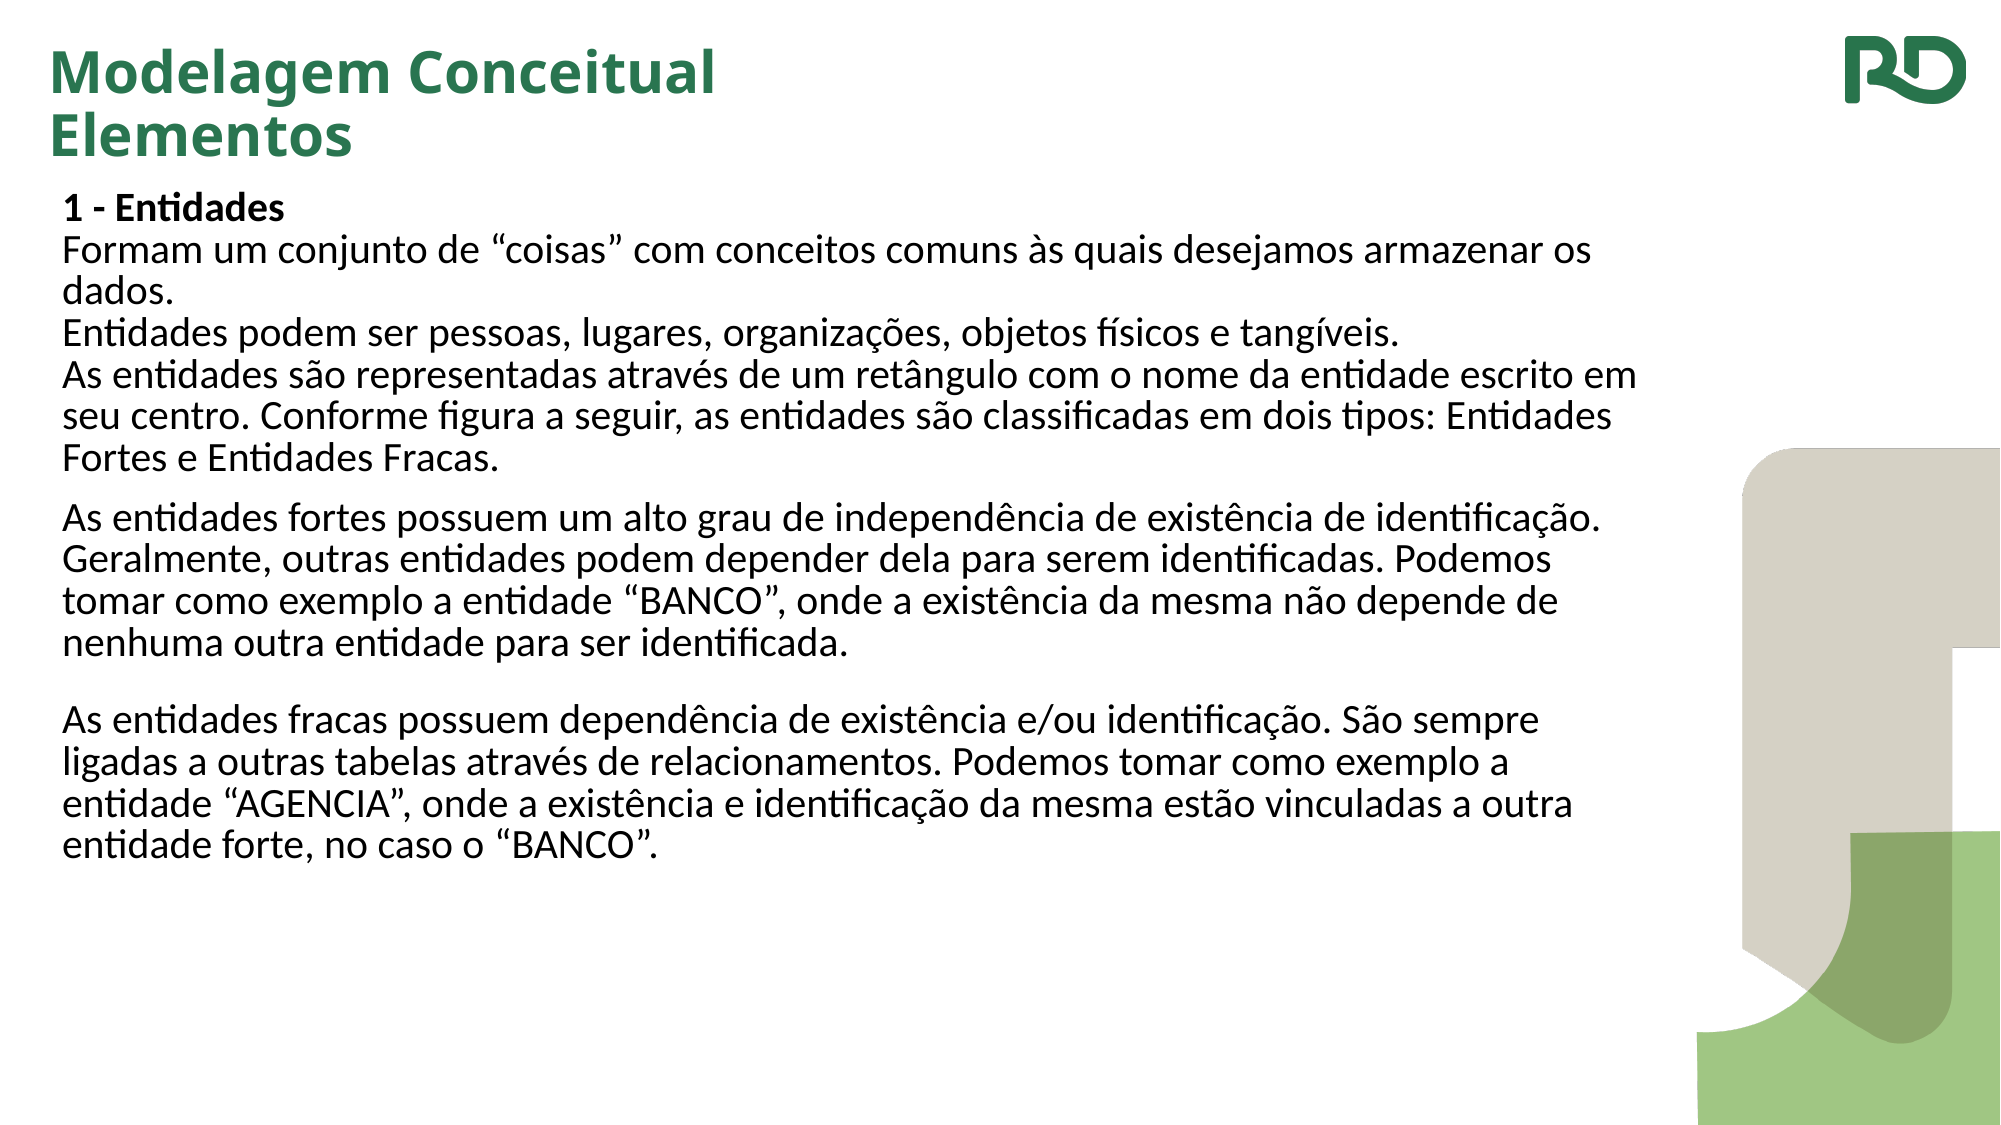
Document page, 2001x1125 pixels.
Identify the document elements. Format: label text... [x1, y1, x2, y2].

text_box 1 - Entidades Formam um conjunto de “coisas” com conceitos comuns às quais desejamos armazenar os dados. Entidades podem ser pessoas, lugares, organizações, objetos físicos e tangíveis. As entidades são representadas através de um retângulo com o nome da entidade escrito em seu centro. Conforme figura a seguir, as entidades são classificadas em dois tipos: Entidades Fortes e Entidades Fracas. As entidades fortes possuem um alto grau de independência de existência de identificação. Geralmente, outras entidades podem depender dela para serem identificadas. Podemos tomar como exemplo a entidade “BANCO”, onde a existência da mesma não depende de nenhuma outra entidade para ser identificada. As entidades fracas possuem dependência de existência e/ou identificação. São sempre ligadas a outras tabelas através de relacionamentos. Podemos tomar como exemplo a entidade “AGENCIA”, onde a existência e identificação da mesma estão vinculadas a outra entidade forte, no caso o “BANCO”. [47, 182, 1678, 877]
picture [1683, 416, 2000, 1125]
text_box Modelagem Conceitual Elementos [33, 35, 1477, 180]
